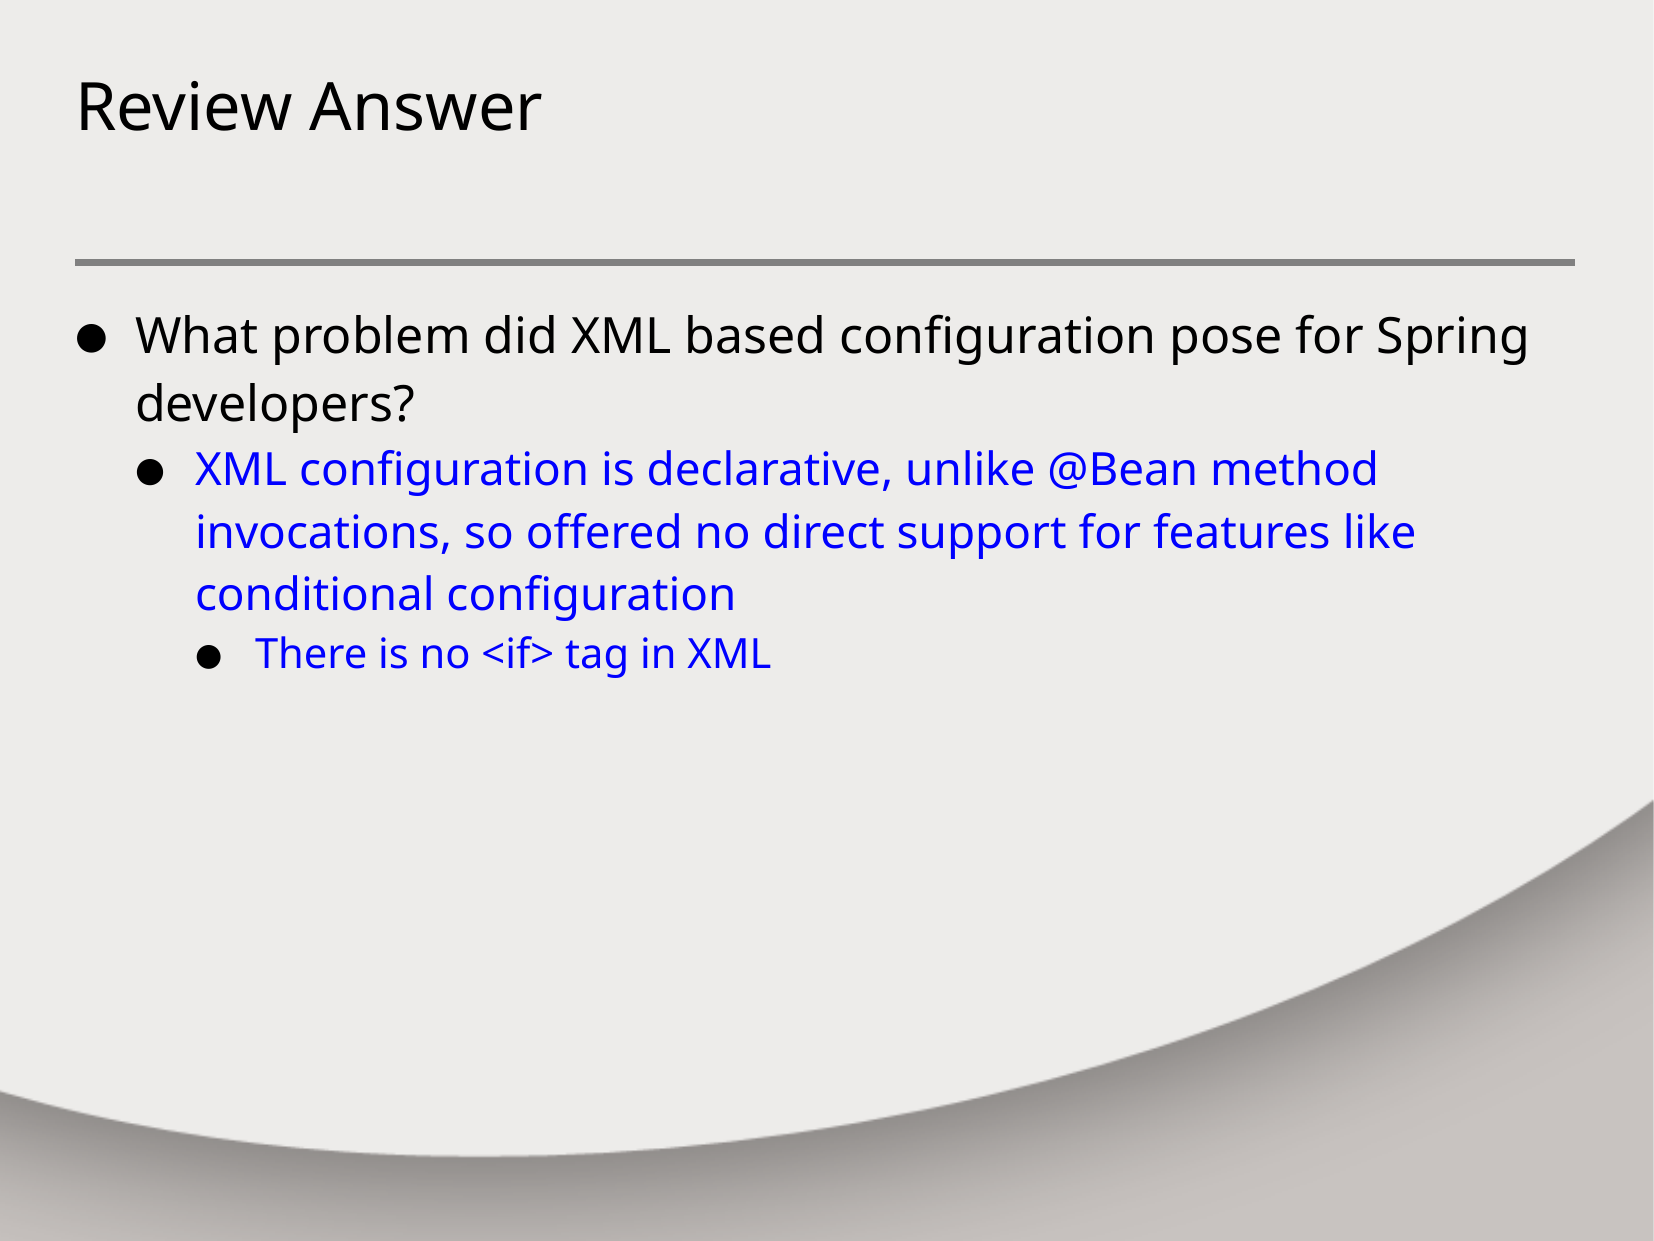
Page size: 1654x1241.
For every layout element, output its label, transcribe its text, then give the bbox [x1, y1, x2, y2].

picture [0, 0, 1654, 1241]
list What problem did XML based configuration pose for Spring developers? XML configuration is declarative, unlike @Bean method invocations, so offered no direct support for features like conditional configuration There is no <if> tag in XML [75, 300, 1576, 1163]
title Review Answer [75, 75, 1576, 226]
